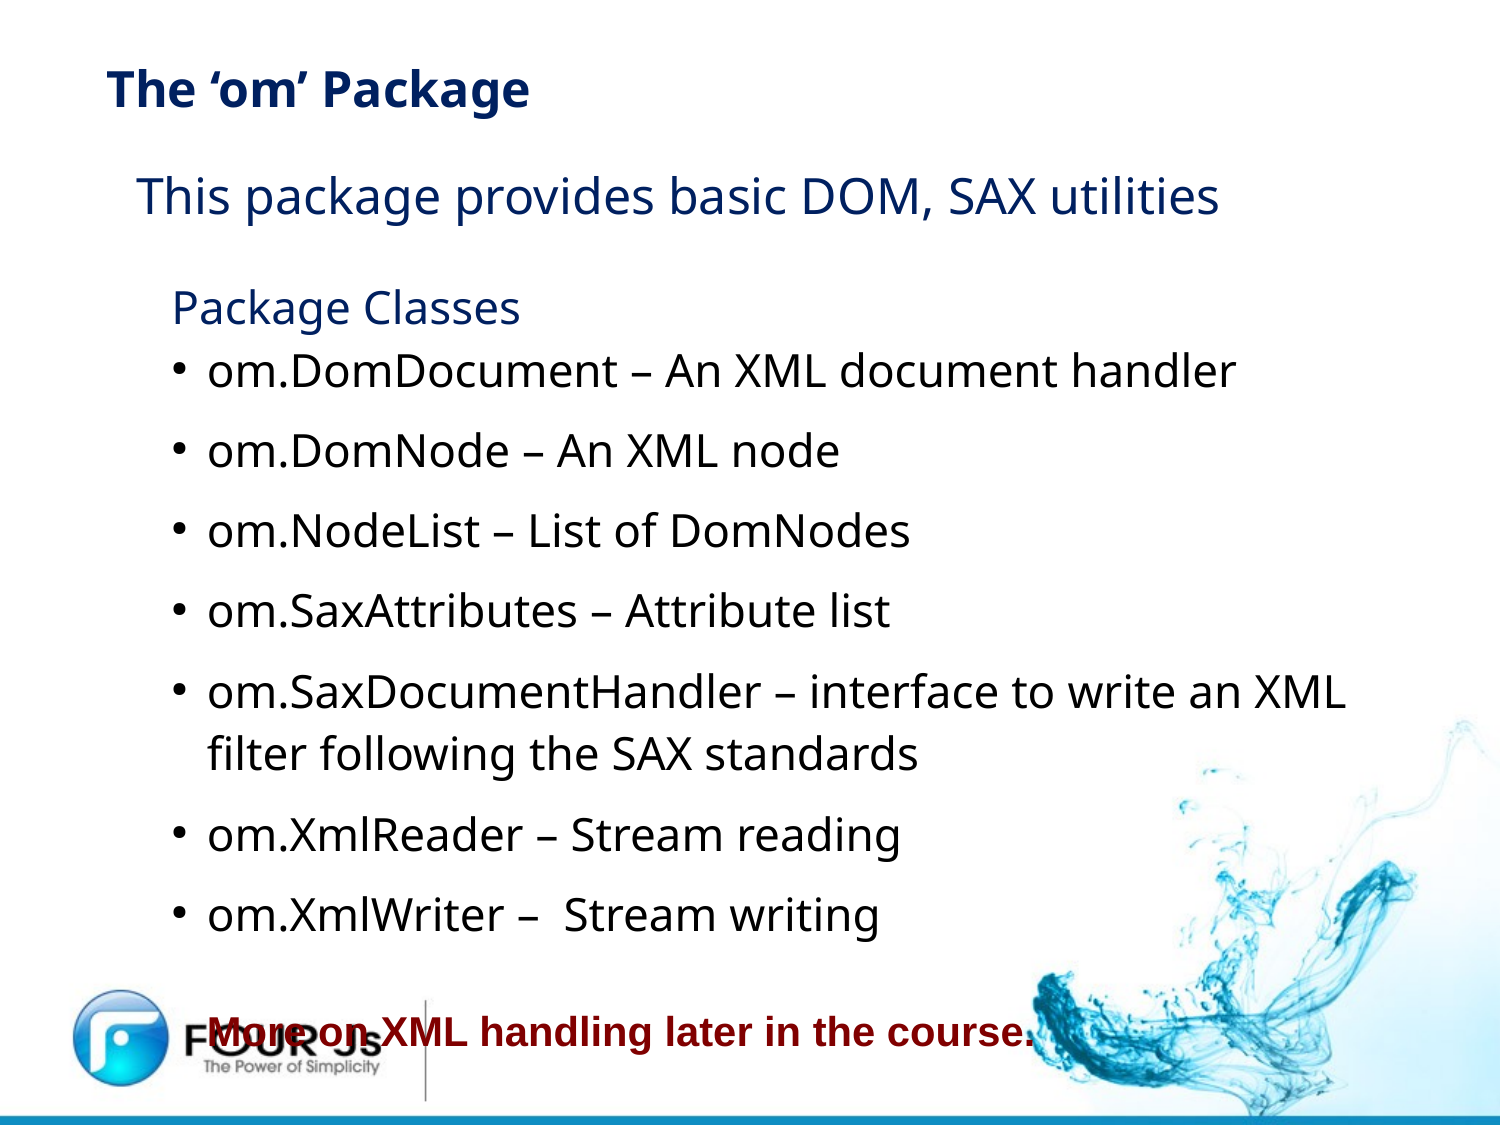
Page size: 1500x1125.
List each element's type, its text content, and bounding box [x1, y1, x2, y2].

picture [0, 0, 1500, 1122]
title The ‘om’ Package [106, 35, 1388, 142]
text_box This package provides basic DOM, SAX utilities Package Classes om.DomDocument – An XML document handler om.DomNode – An XML node om.NodeList – List of DomNodes om.SaxAttributes – Attribute list om.SaxDocumentHandler – interface to write an XML filter following the SAX standards om.XmlReader – Stream reading om.XmlWriter – Stream writing More on XML handling later in the course. [121, 153, 1383, 997]
